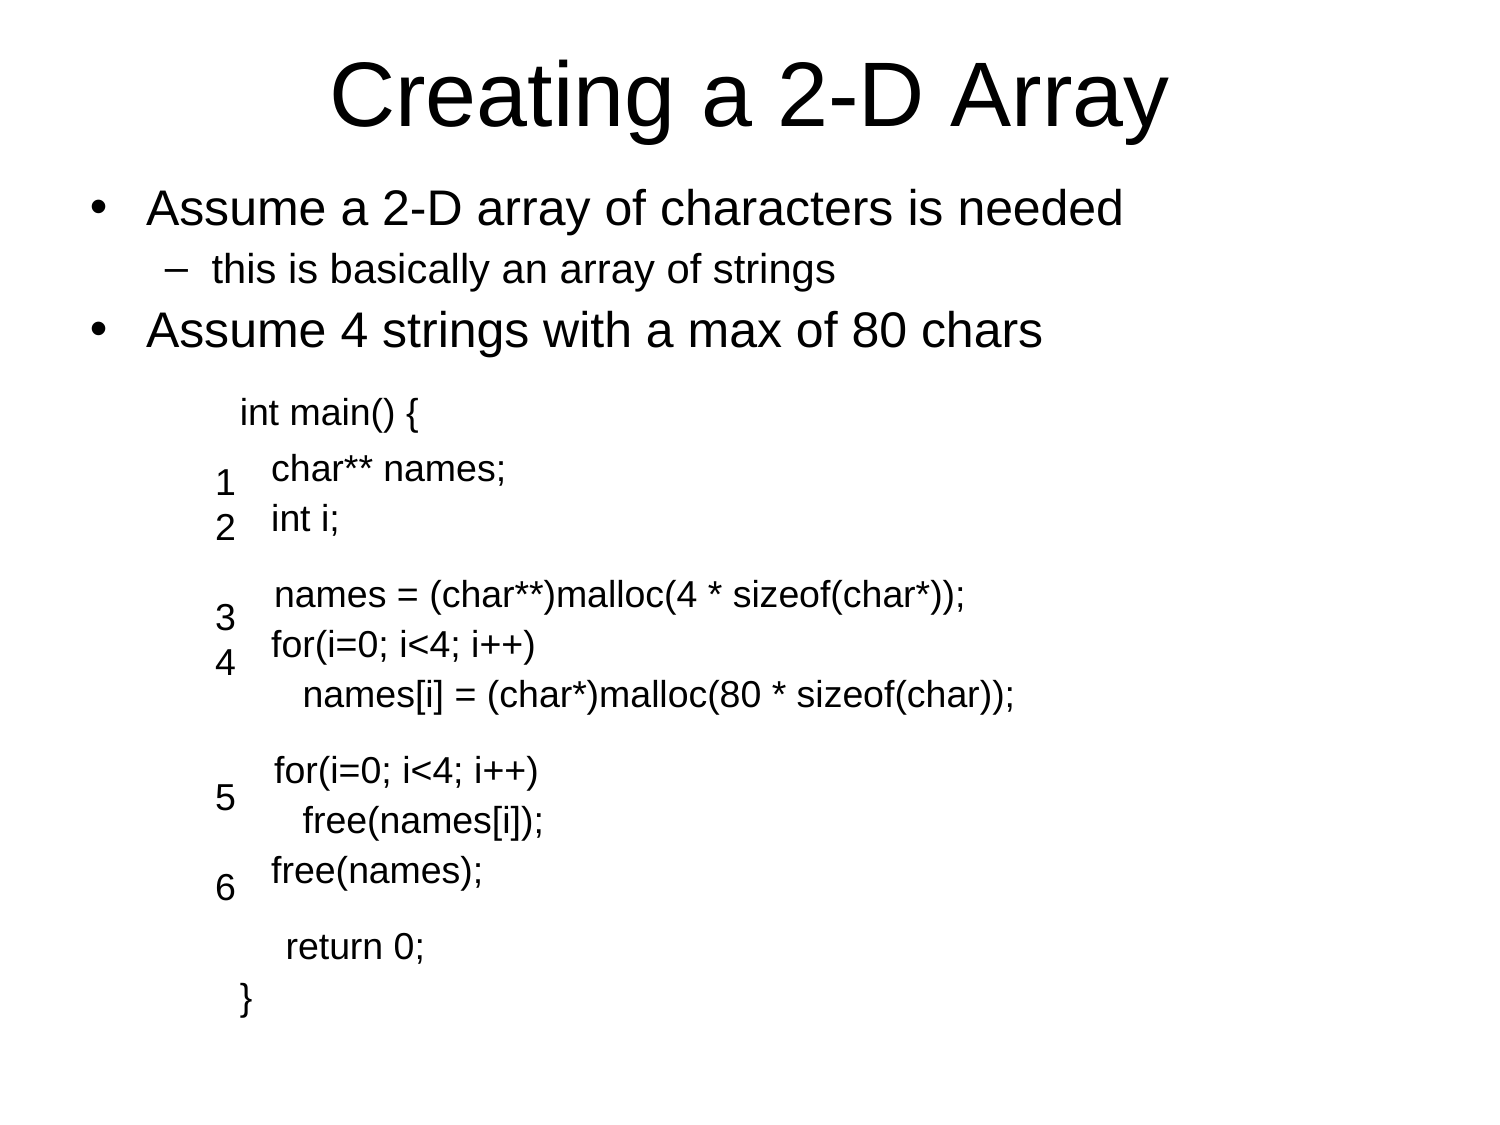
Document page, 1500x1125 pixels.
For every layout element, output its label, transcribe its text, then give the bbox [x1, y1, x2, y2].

title Creating a 2-D Array [75, 24, 1426, 155]
text_box 1 2 3 4 5 6 [200, 449, 251, 916]
list Assume a 2-D array of characters is needed this is basically an array of strings Assume 4 strings with a max of 80 chars int main() { char** names; int i; names = (char**)malloc(4 * sizeof(char*)); for(i=0; i<4; i++) names[i] = (char*)malloc(80 * sizeof(char)); for(i=0; i<4; i++) free(names[i]); free(names); return 0; } [75, 174, 1426, 1101]
